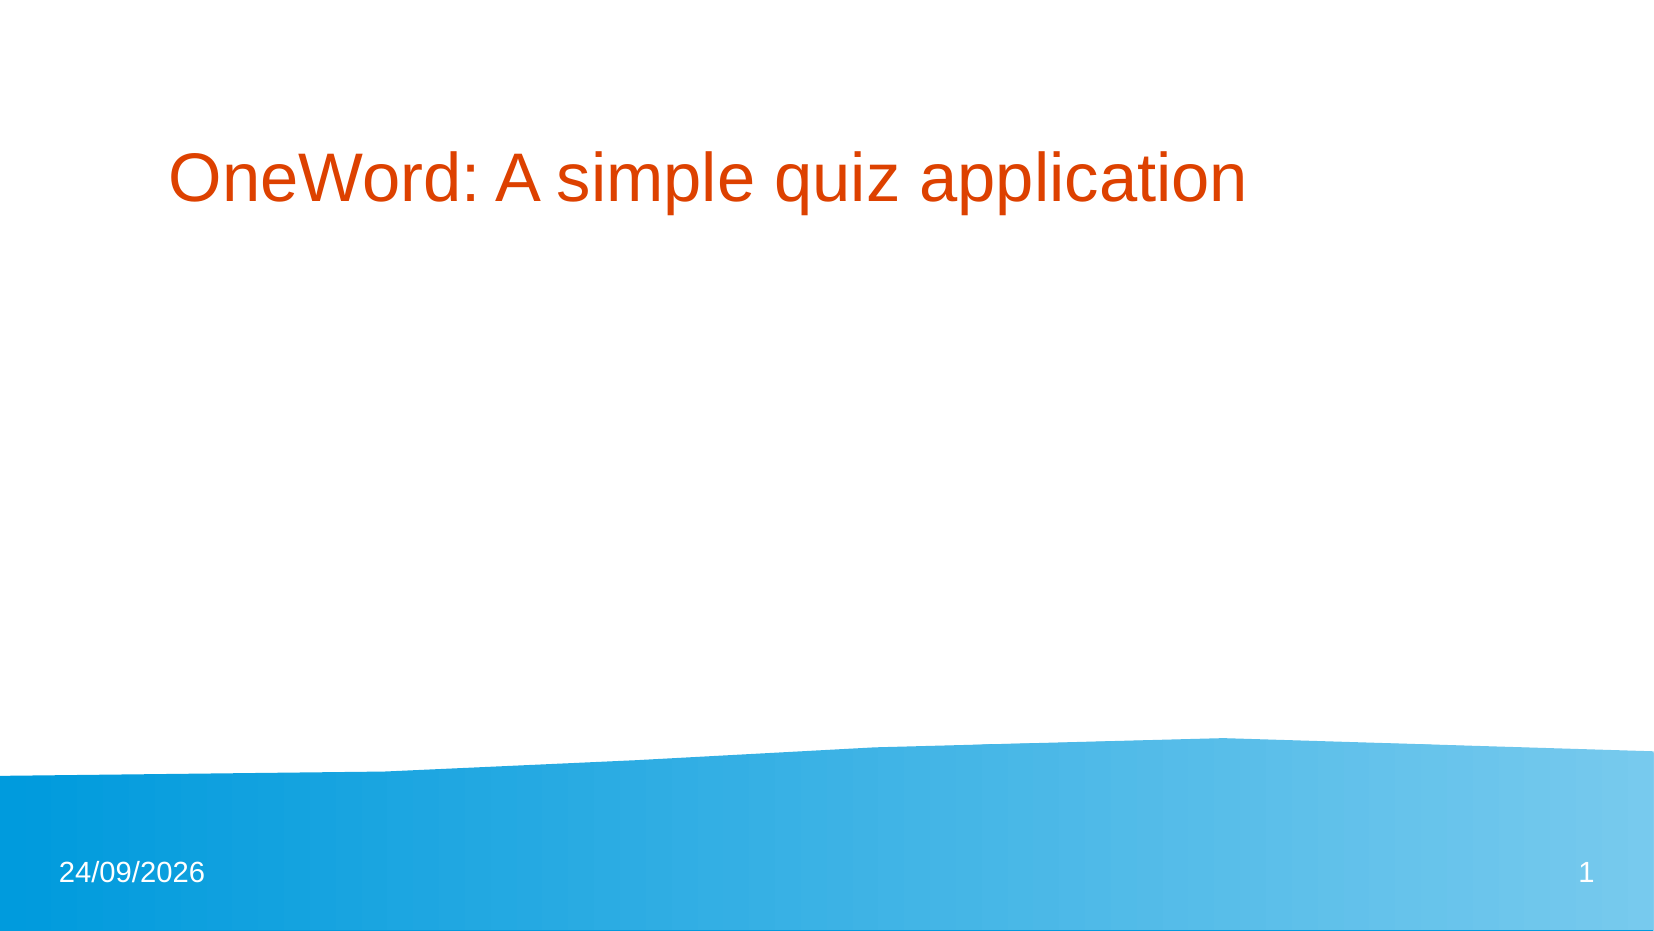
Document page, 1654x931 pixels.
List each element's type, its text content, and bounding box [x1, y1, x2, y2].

title OneWord: A simple quiz application [0, 88, 1447, 266]
